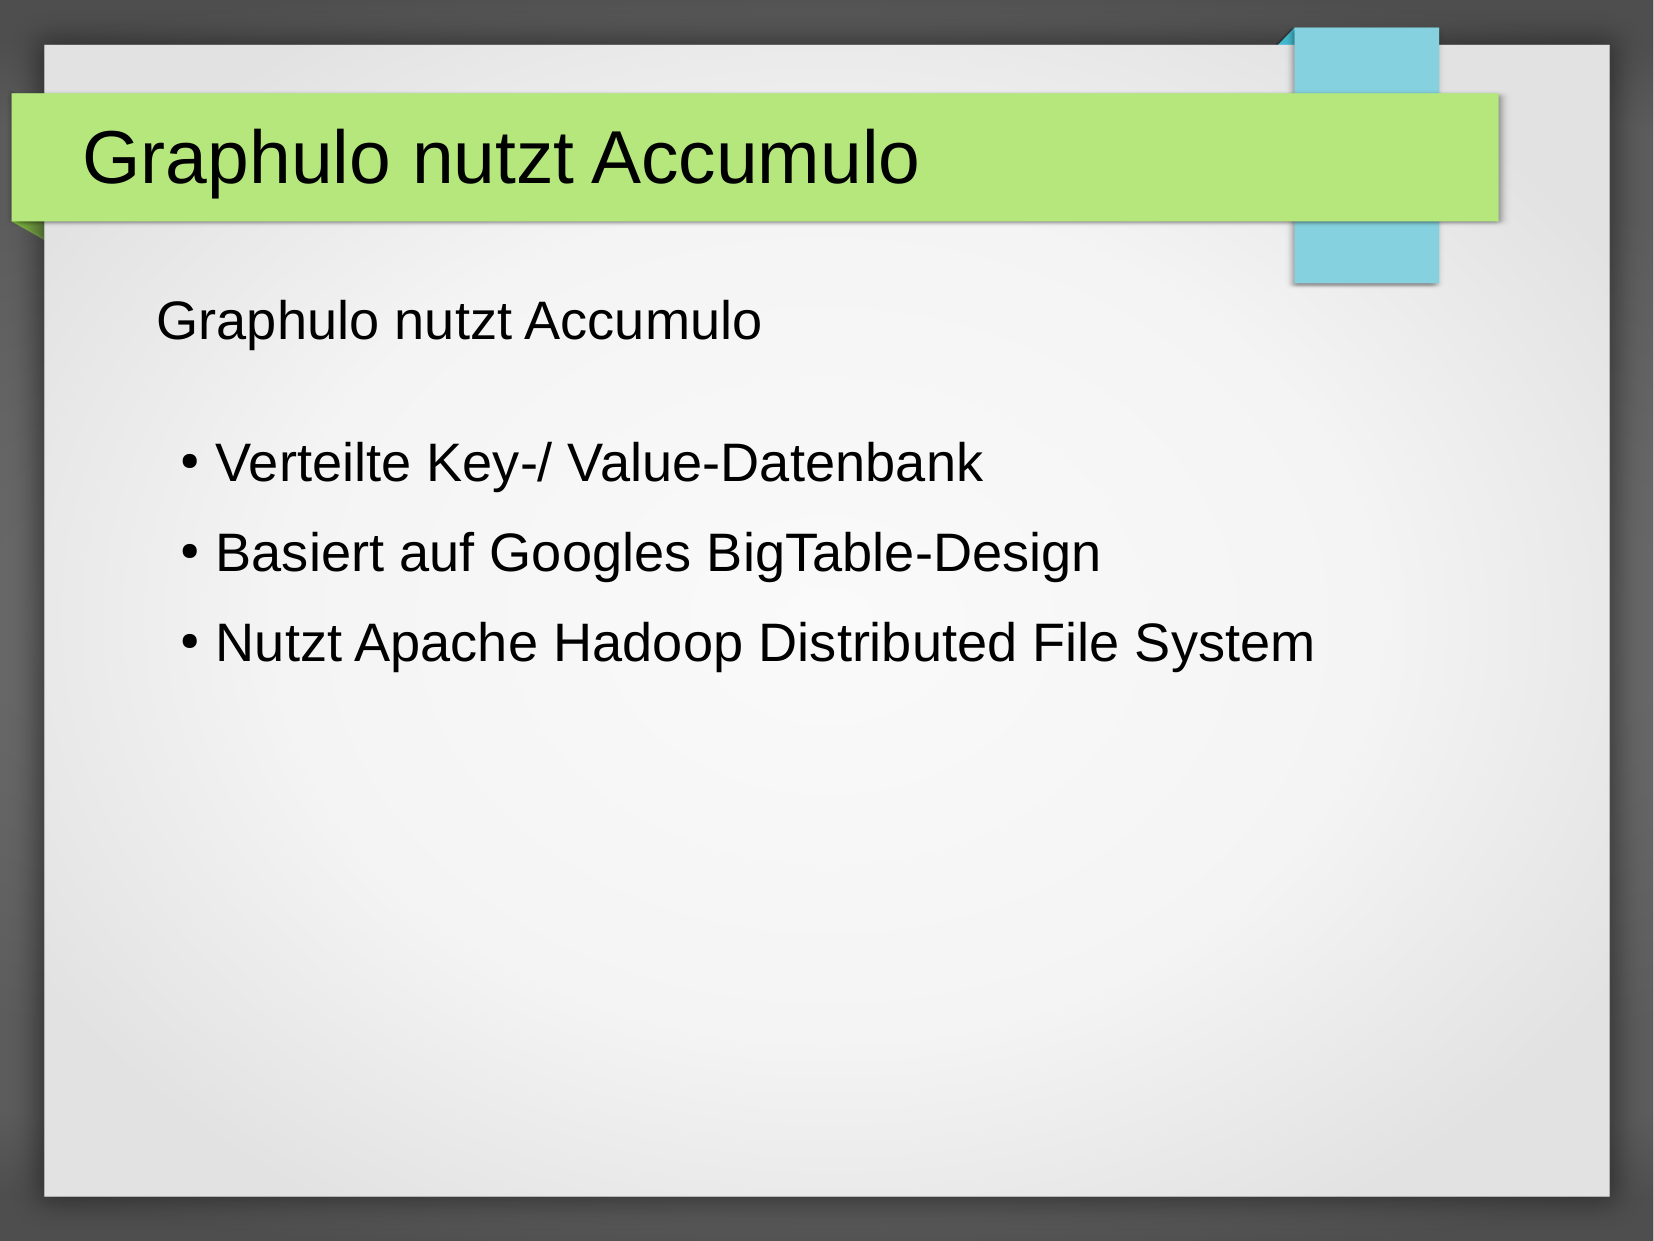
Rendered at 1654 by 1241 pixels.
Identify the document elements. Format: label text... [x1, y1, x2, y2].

text_box Graphulo nutzt Accumulo [82, 94, 1264, 213]
text_box Verteilte Key-/ Value-Datenbank Basiert auf Googles BigTable-Design Nutzt Apache Hadoop Distributed File System [165, 425, 1453, 721]
picture [0, 0, 1654, 1241]
text_box Graphulo nutzt Accumulo [141, 283, 1087, 401]
